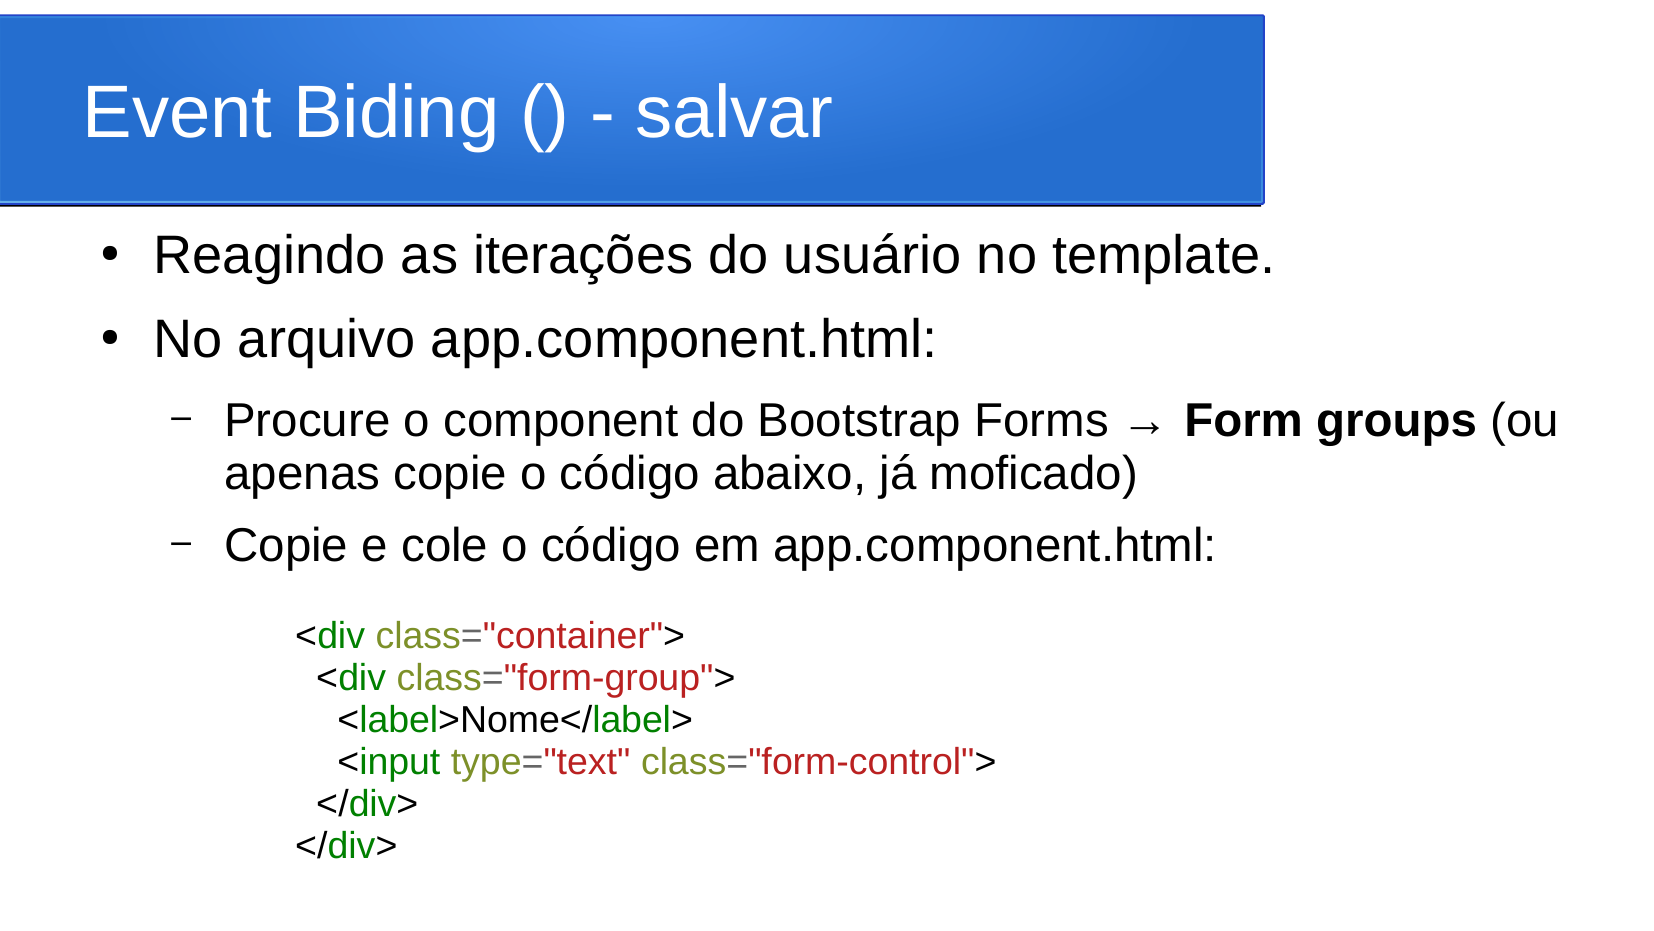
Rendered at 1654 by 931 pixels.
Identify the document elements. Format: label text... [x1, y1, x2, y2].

text_box <div class="container"> <div class="form-group"> <label>Nome</label> <input type="text" class="form-control"> </div> </div> [295, 614, 1430, 867]
list Reagindo as iterações do usuário no template. No arquivo app.component.html: Procure o component do Bootstrap Forms → Form groups (ou apenas copie o código abaixo, já moficado) Copie e cole o código em app.component.html: [82, 224, 1571, 764]
title Event Biding () - salvar [82, 35, 1235, 189]
